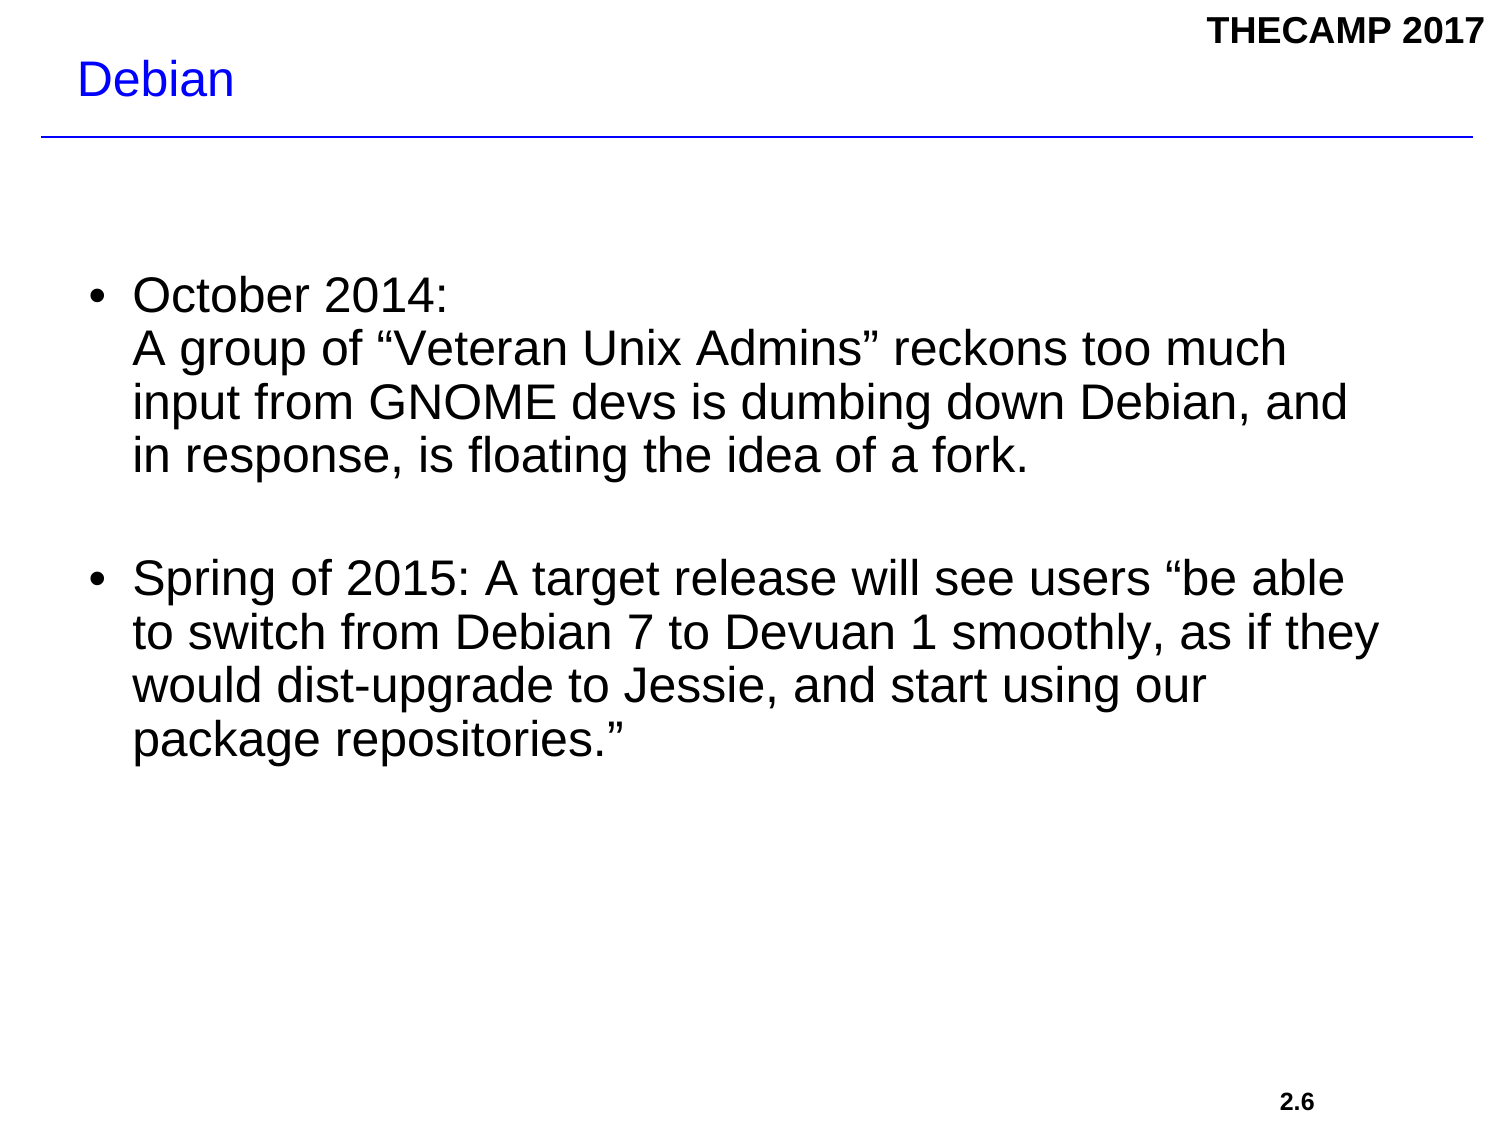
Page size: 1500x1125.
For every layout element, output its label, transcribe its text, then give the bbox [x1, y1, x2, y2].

title Debian [76, 29, 1418, 126]
list October 2014: A group of “Veteran Unix Admins” reckons too much input from GNOME devs is dumbing down Debian, and in response, is floating the idea of a fork. Spring of 2015: A target release will see users “be able to switch from Debian 7 to Devuan 1 smoothly, as if they would dist-upgrade to Jessie, and start using our package repositories.” [88, 206, 1398, 877]
